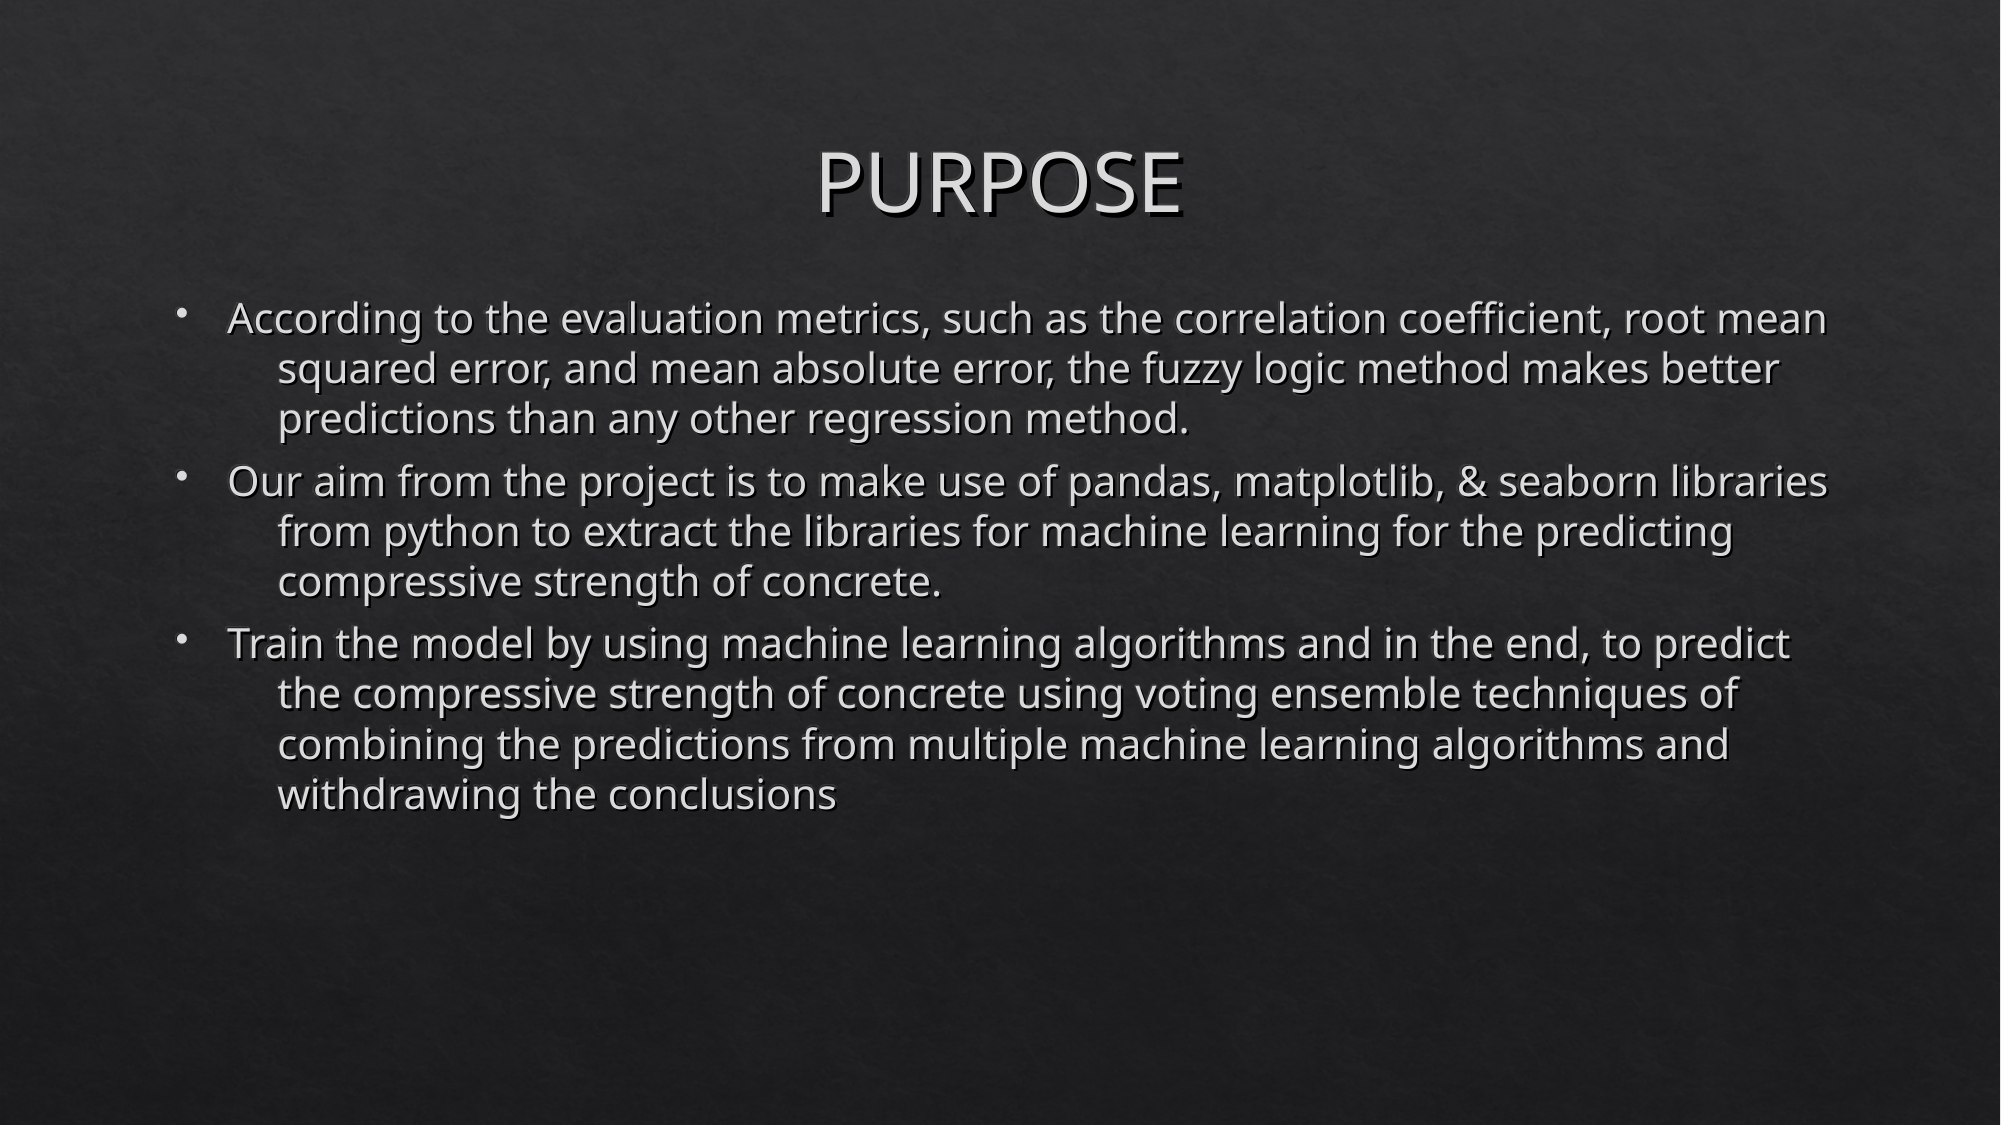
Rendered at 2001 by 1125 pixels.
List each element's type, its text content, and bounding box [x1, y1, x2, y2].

list According to the evaluation metrics, such as the correlation coefficient, root mean squared error, and mean absolute error, the fuzzy logic method makes better predictions than any other regression method. Our aim from the project is to make use of pandas, matplotlib, & seaborn libraries from python to extract the libraries for machine learning for the predicting compressive strength of concrete. Train the model by using machine learning algorithms and in the end, to predict the compressive strength of concrete using voting ensemble techniques of combining the predictions from multiple machine learning algorithms and withdrawing the conclusions [149, 284, 1849, 950]
title PURPOSE [149, 99, 1849, 260]
